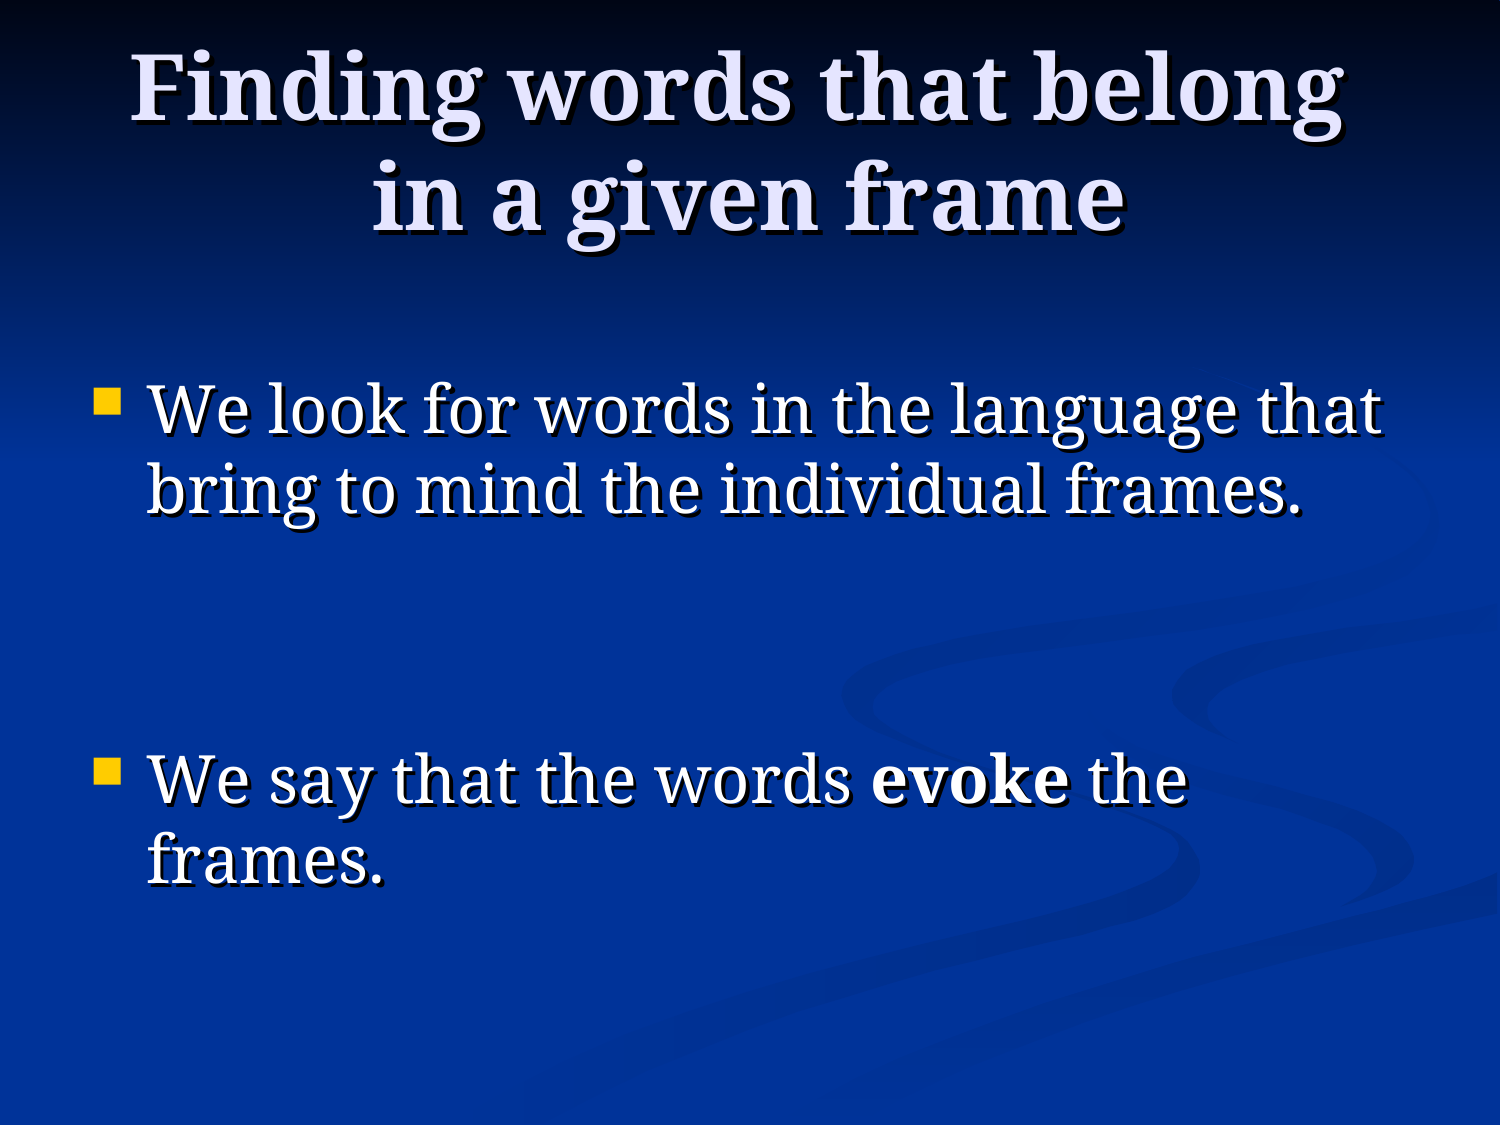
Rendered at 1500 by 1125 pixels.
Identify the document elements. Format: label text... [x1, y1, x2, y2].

list We look for words in the language that bring to mind the individual frames. We say that the words evoke the frames. [75, 262, 1426, 1001]
title Finding words that belong in a given frame [75, 45, 1426, 233]
